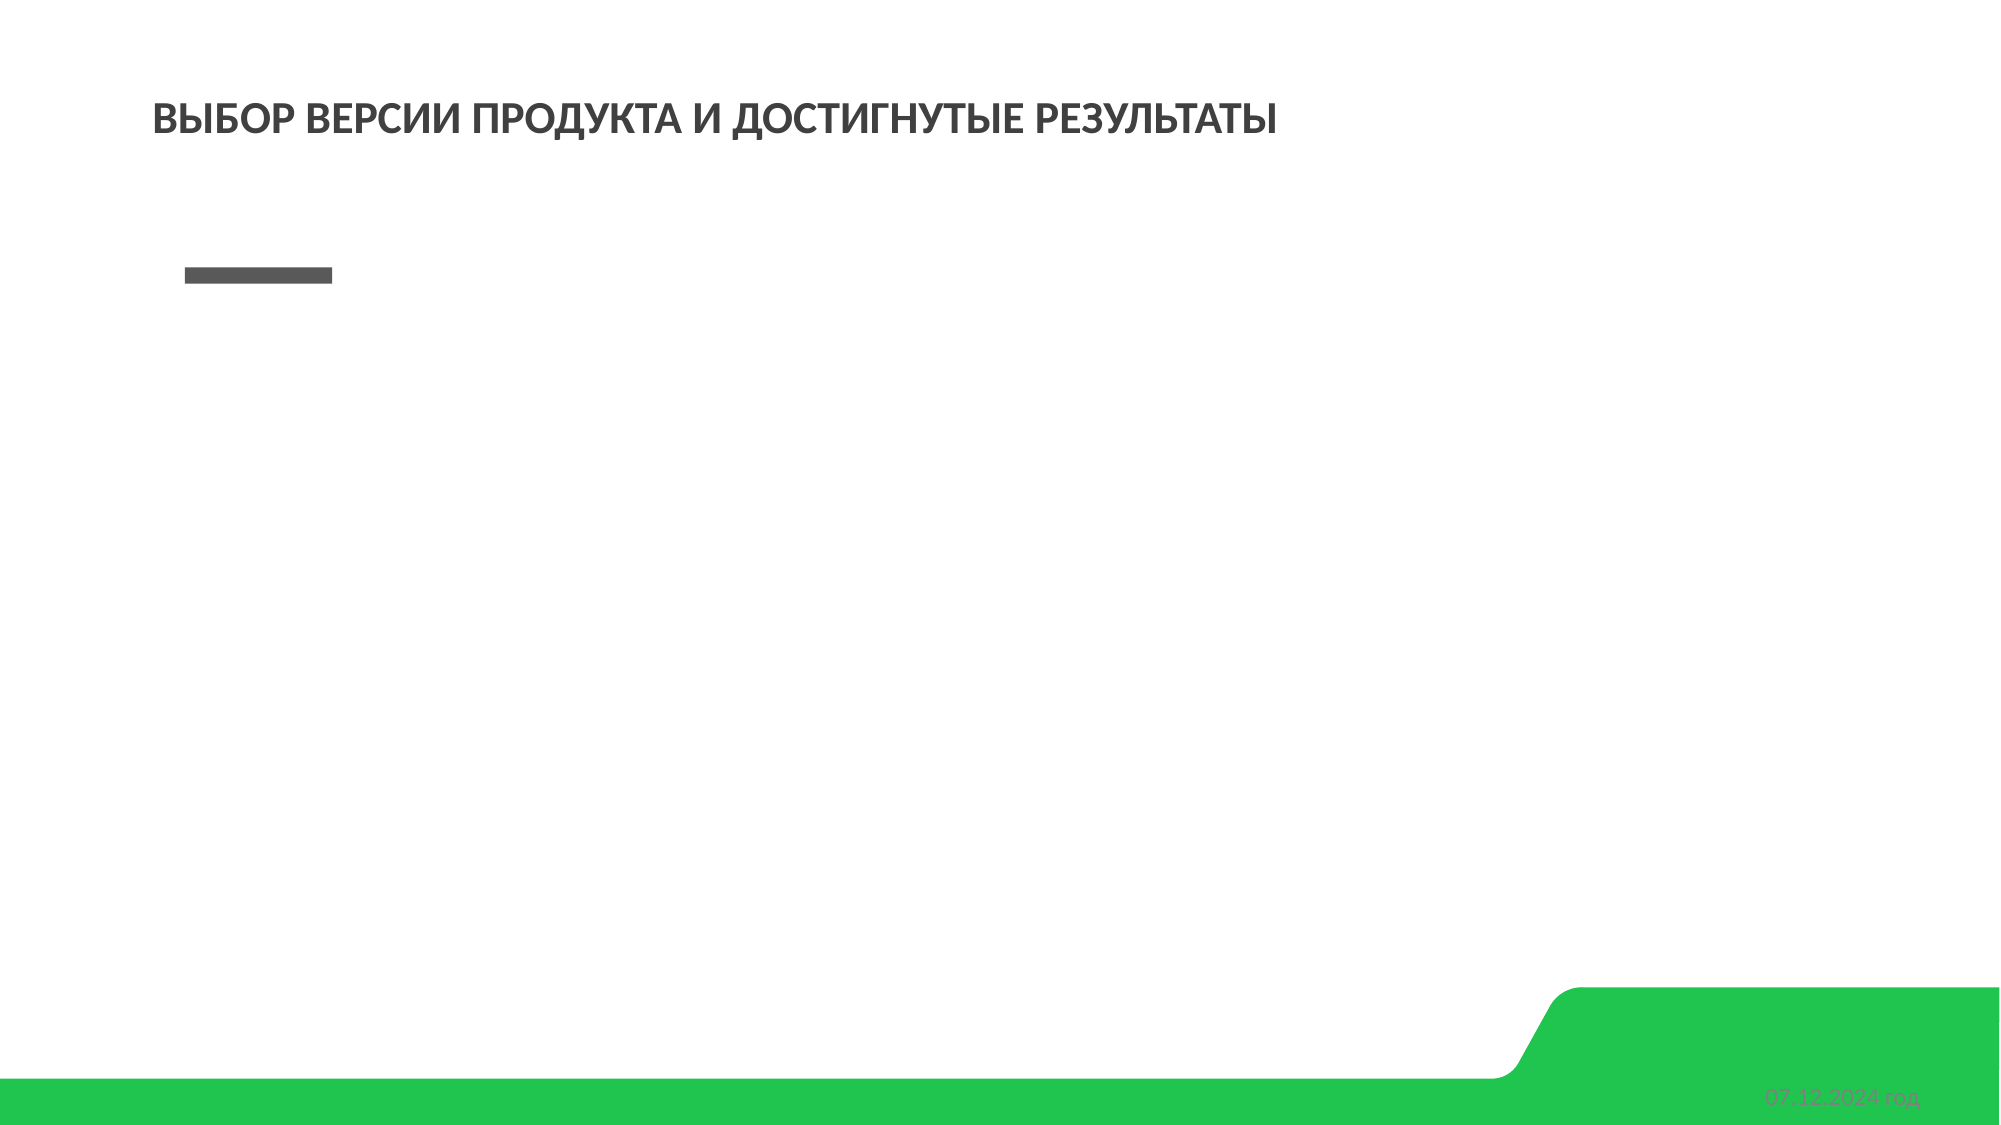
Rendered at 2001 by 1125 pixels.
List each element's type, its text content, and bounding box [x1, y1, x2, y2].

text_box 07.12.2024 год [1750, 1065, 2000, 1125]
title Выбор версии продукта и достигнутые результаты [137, 59, 1863, 178]
